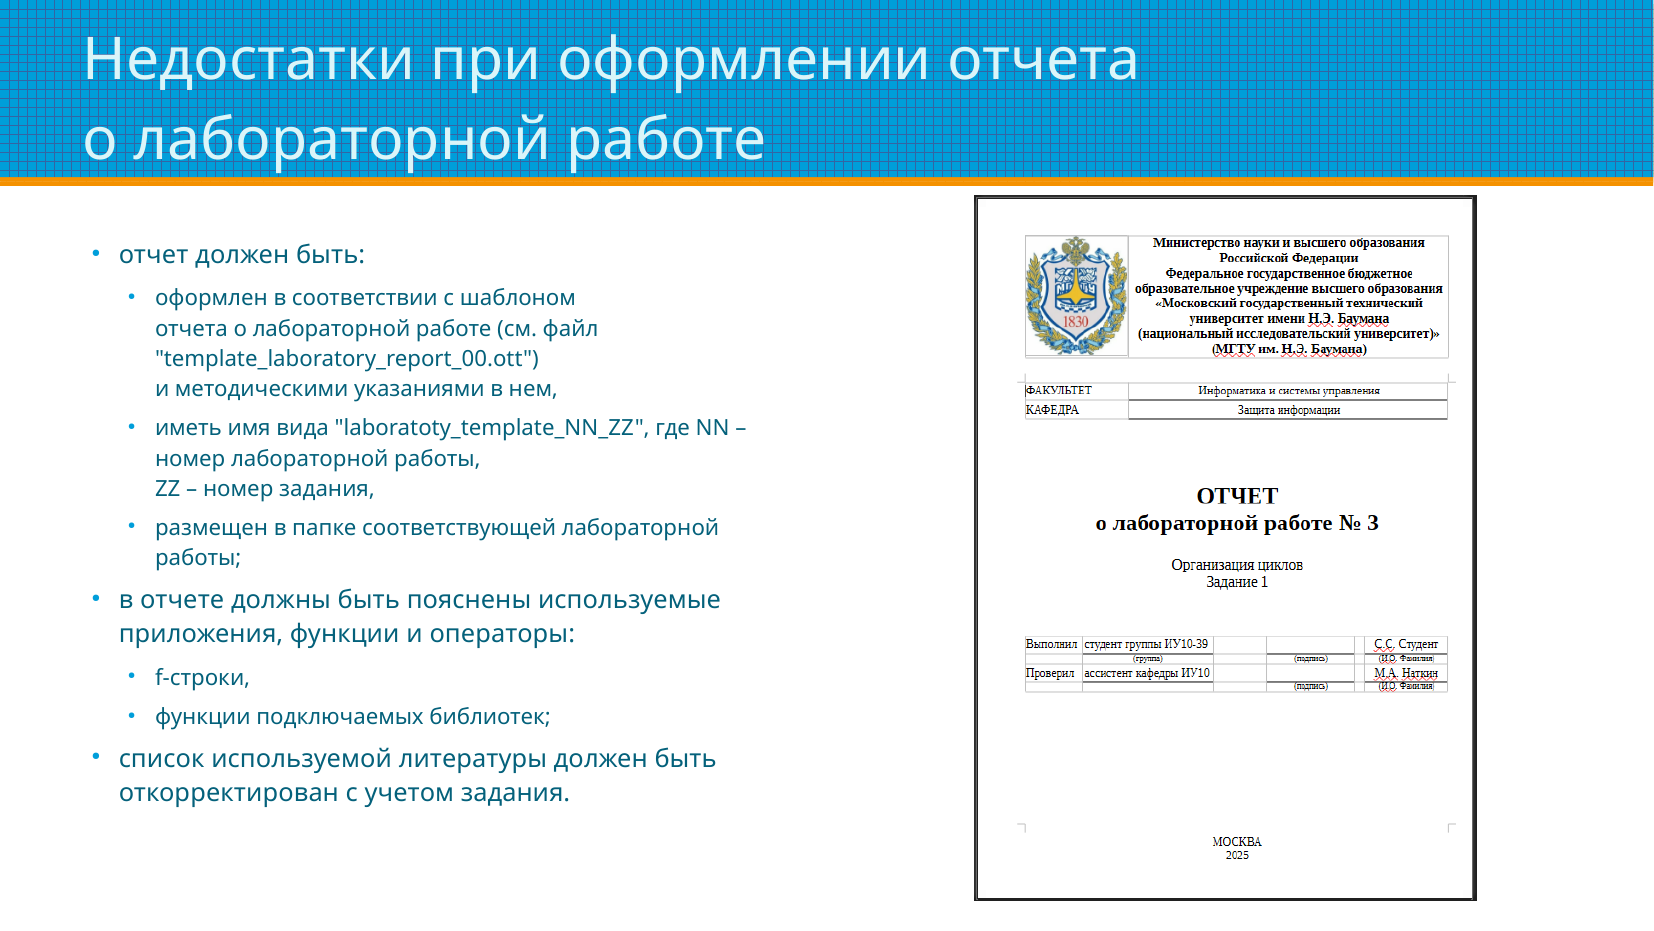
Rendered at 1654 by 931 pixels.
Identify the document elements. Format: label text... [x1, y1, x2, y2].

picture [974, 195, 1477, 901]
list отчет должен быть: оформлен в соответствии с шаблоном отчета о лабораторной работе (см. файл "template_laboratory_report_00.ott") и методическими указаниями в нем, иметь имя вида "laboratoty_template_NN_ZZ", где NN – номер лабораторной работы, ZZ – номер задания, размещен в папке соответствующей лабораторной работы; в отчете должны быть пояснены используемые приложения, функции и операторы: f-строки, функции подключаемых библиотек; список используемой литературы должен быть откорректирован с учетом задания. [82, 236, 809, 813]
title Недостатки при оформлении отчета о лабораторной работе [82, 14, 1571, 178]
